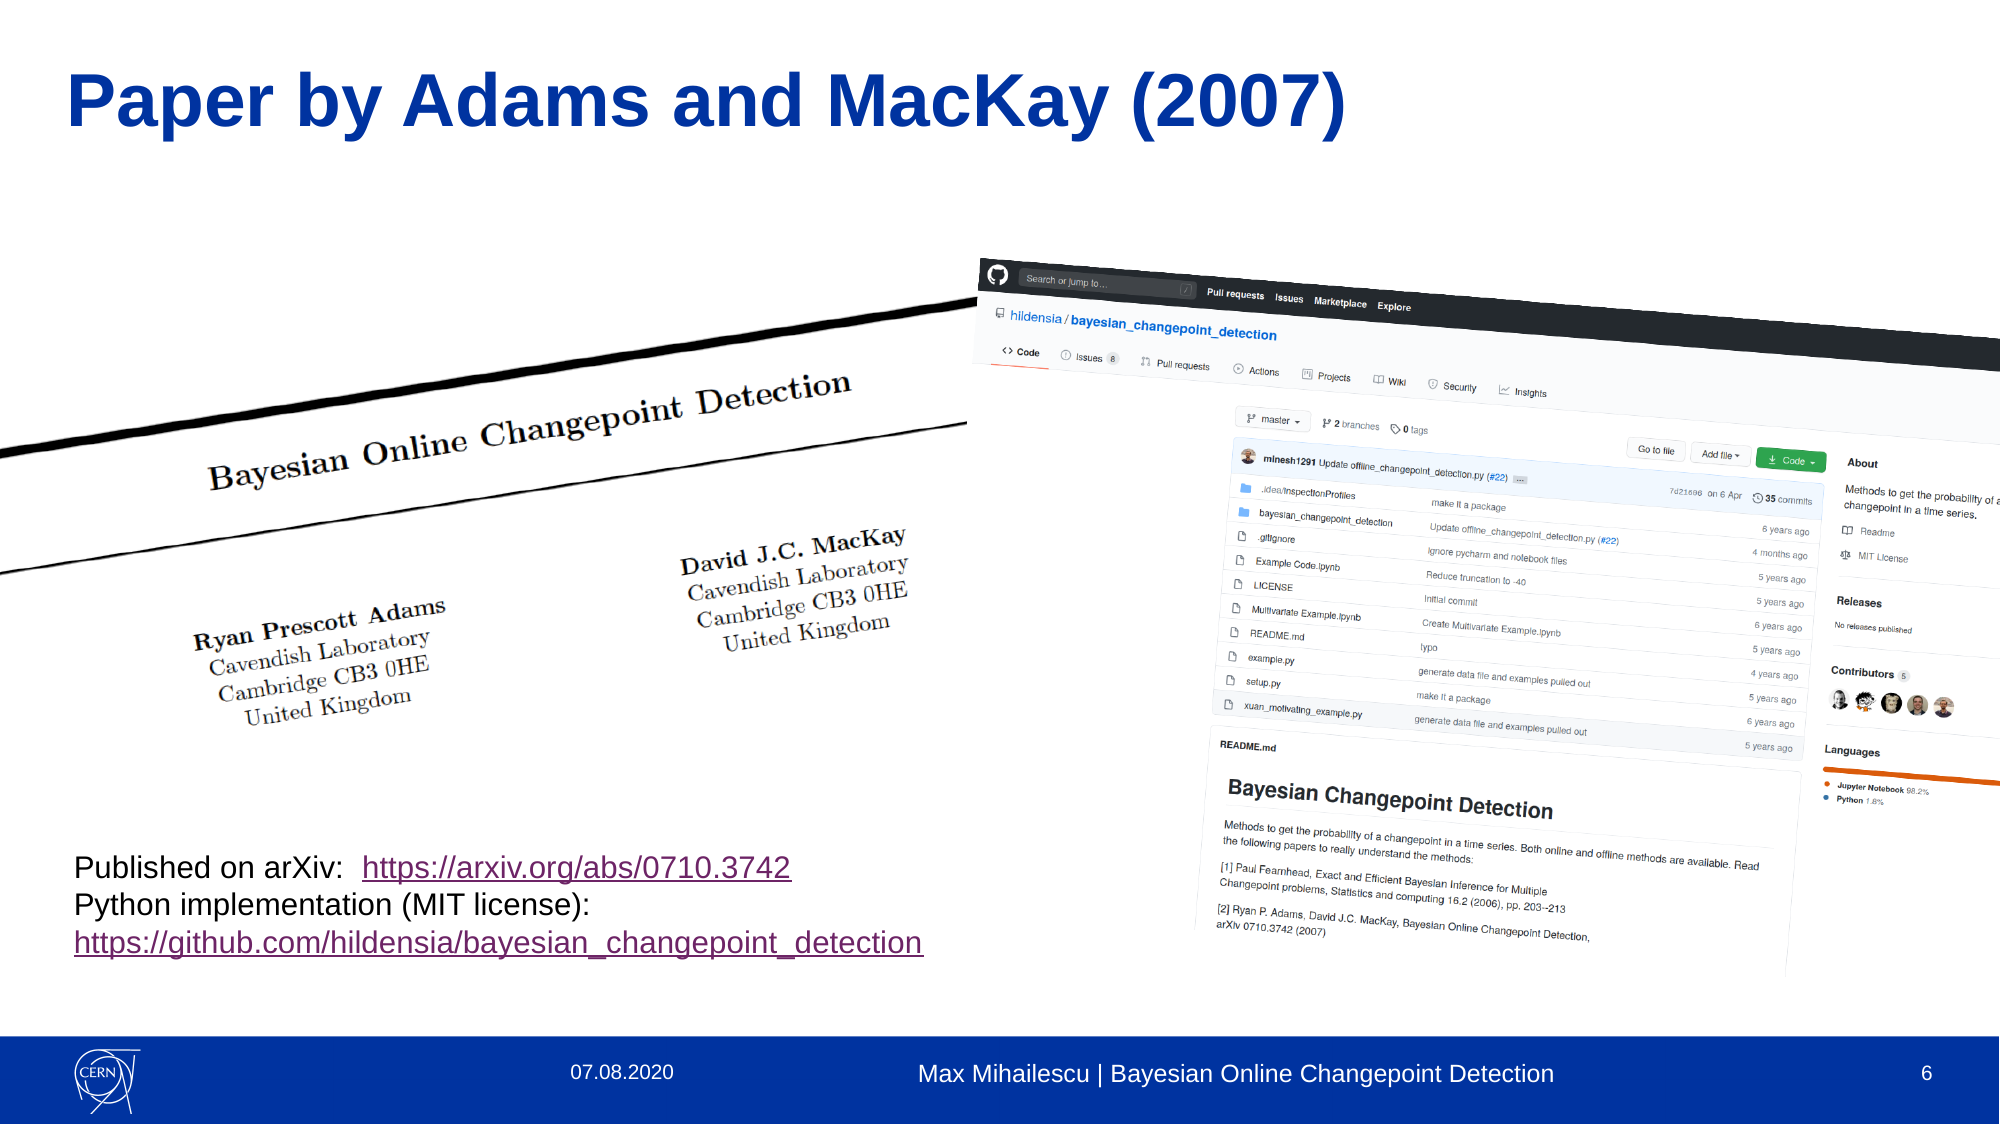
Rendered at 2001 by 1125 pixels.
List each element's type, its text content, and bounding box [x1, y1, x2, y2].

text_box <Foliennummer> [1822, 1042, 1933, 1102]
picture [0, 1036, 1999, 1124]
text_box Published on arXiv: https://arxiv.org/abs/0710.3742 Python implementation (MIT license): https://github.com/hildensia/bayesian_changepoint_detection [59, 839, 1134, 981]
text_box Paper by Adams and MacKay (2007) [66, 61, 1932, 235]
text_box 07.08.2020 [543, 1041, 674, 1101]
picture [0, 188, 2000, 994]
text_box Max Mihailescu | Bayesian Online Changepoint Detection [698, 1042, 1776, 1102]
